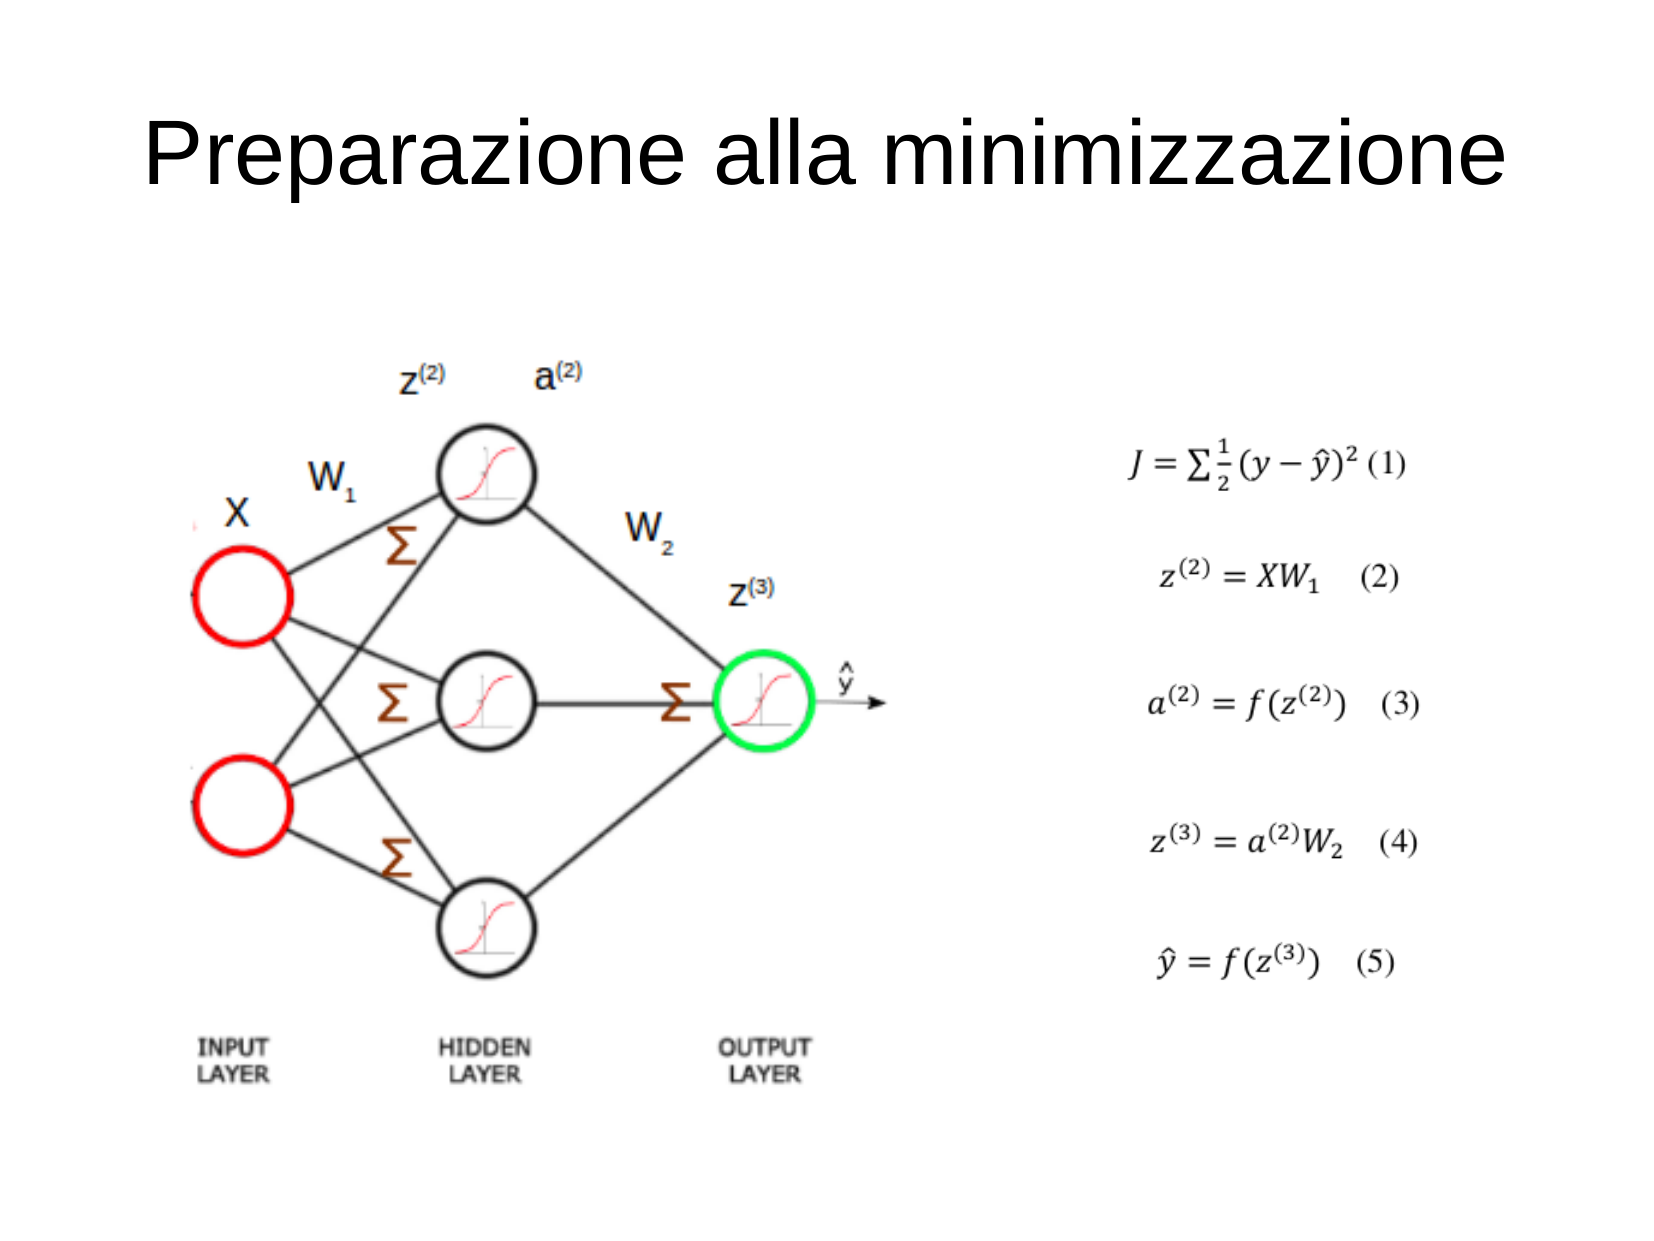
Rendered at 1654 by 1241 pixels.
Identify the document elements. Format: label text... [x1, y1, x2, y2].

picture [1095, 425, 1477, 513]
picture [1132, 933, 1430, 1002]
picture [1106, 791, 1489, 901]
picture [1133, 673, 1436, 741]
picture [1139, 543, 1406, 606]
title Preparazione alla minimizzazione [82, 49, 1571, 257]
picture [47, 318, 1061, 1133]
